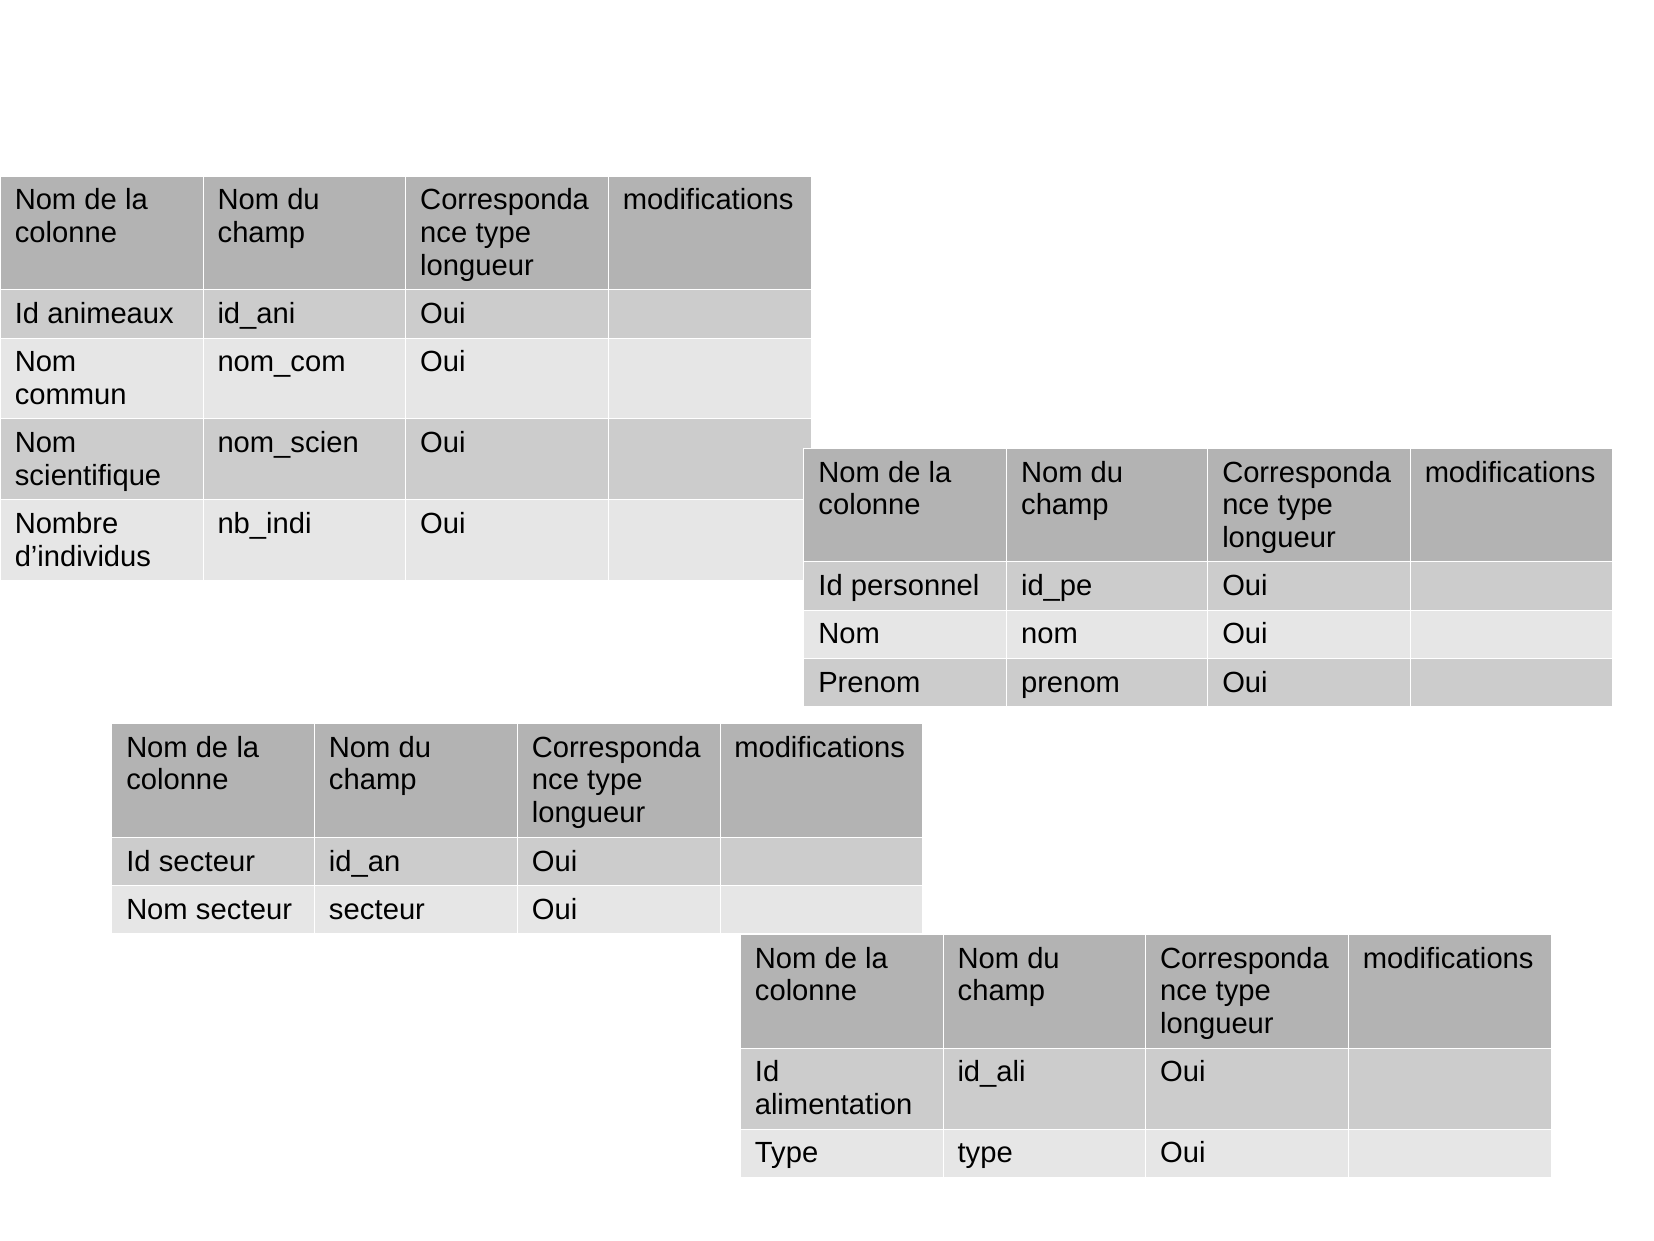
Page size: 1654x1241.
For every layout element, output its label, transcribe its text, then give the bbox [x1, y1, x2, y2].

table_header Nom du champ [204, 177, 405, 289]
table_cell Oui [1146, 1130, 1348, 1177]
table_cell id_ani [204, 290, 405, 338]
table_cell Nom [804, 611, 1006, 658]
table_cell Oui [1208, 659, 1410, 706]
table_header modifications [609, 177, 811, 289]
table_cell Id personnel [804, 562, 1006, 610]
table_cell nom_com [204, 339, 405, 418]
table_cell Nombre d’individus [1, 500, 203, 580]
table_header Nom de la colonne [741, 935, 943, 1048]
table_cell Prenom [804, 659, 1006, 706]
table_cell nom [1007, 611, 1207, 658]
table_header Correspondance type longueur [518, 724, 720, 837]
table_cell secteur [315, 886, 517, 933]
table_header Nom de la colonne [804, 449, 1006, 561]
table_header Correspondance type longueur [406, 177, 608, 289]
table_cell Oui [518, 886, 720, 933]
table_cell Oui [1208, 562, 1410, 610]
table_cell Type [741, 1130, 943, 1177]
table_cell id_an [315, 838, 517, 885]
table_header Nom du champ [315, 724, 517, 837]
table_cell Oui [406, 290, 608, 338]
table_cell Nom commun [1, 339, 203, 418]
table_cell Oui [1208, 611, 1410, 658]
table_header Nom de la colonne [1, 177, 203, 289]
table_cell prenom [1007, 659, 1207, 706]
table_cell Id secteur [112, 838, 314, 885]
table_cell Oui [1146, 1049, 1348, 1129]
table_cell nom_scien [204, 419, 405, 499]
table_cell Nom secteur [112, 886, 314, 933]
table_cell [609, 419, 811, 499]
table_cell Nom scientifique [1, 419, 203, 499]
table_cell Id animeaux [1, 290, 203, 338]
table_cell [609, 500, 803, 580]
table_cell Oui [406, 419, 608, 499]
table_cell id_ali [944, 1049, 1145, 1129]
table_cell Oui [406, 500, 608, 580]
table_cell Id alimentation [741, 1049, 943, 1129]
table_cell id_pe [1007, 562, 1207, 610]
table_cell [1411, 562, 1612, 610]
table_header modifications [721, 724, 922, 837]
table_cell [609, 290, 811, 338]
table_cell Oui [406, 339, 608, 418]
table_header Correspondance type longueur [1208, 449, 1410, 561]
table_cell [721, 838, 922, 885]
table_cell type [944, 1130, 1145, 1177]
table_header Correspondance type longueur [1146, 935, 1348, 1048]
table_header Nom du champ [1007, 449, 1207, 561]
table_header Nom du champ [944, 935, 1145, 1048]
table_cell [1411, 611, 1612, 658]
table_cell [1411, 659, 1612, 706]
table_cell Oui [518, 838, 720, 885]
table_cell [1349, 1130, 1551, 1177]
table_cell [609, 339, 811, 418]
table_header modifications [1349, 935, 1551, 1048]
table_cell nb_indi [204, 500, 405, 580]
table_cell [721, 886, 922, 933]
table_cell [1349, 1049, 1551, 1129]
table_header modifications [1411, 449, 1612, 561]
table_header Nom de la colonne [112, 724, 314, 837]
